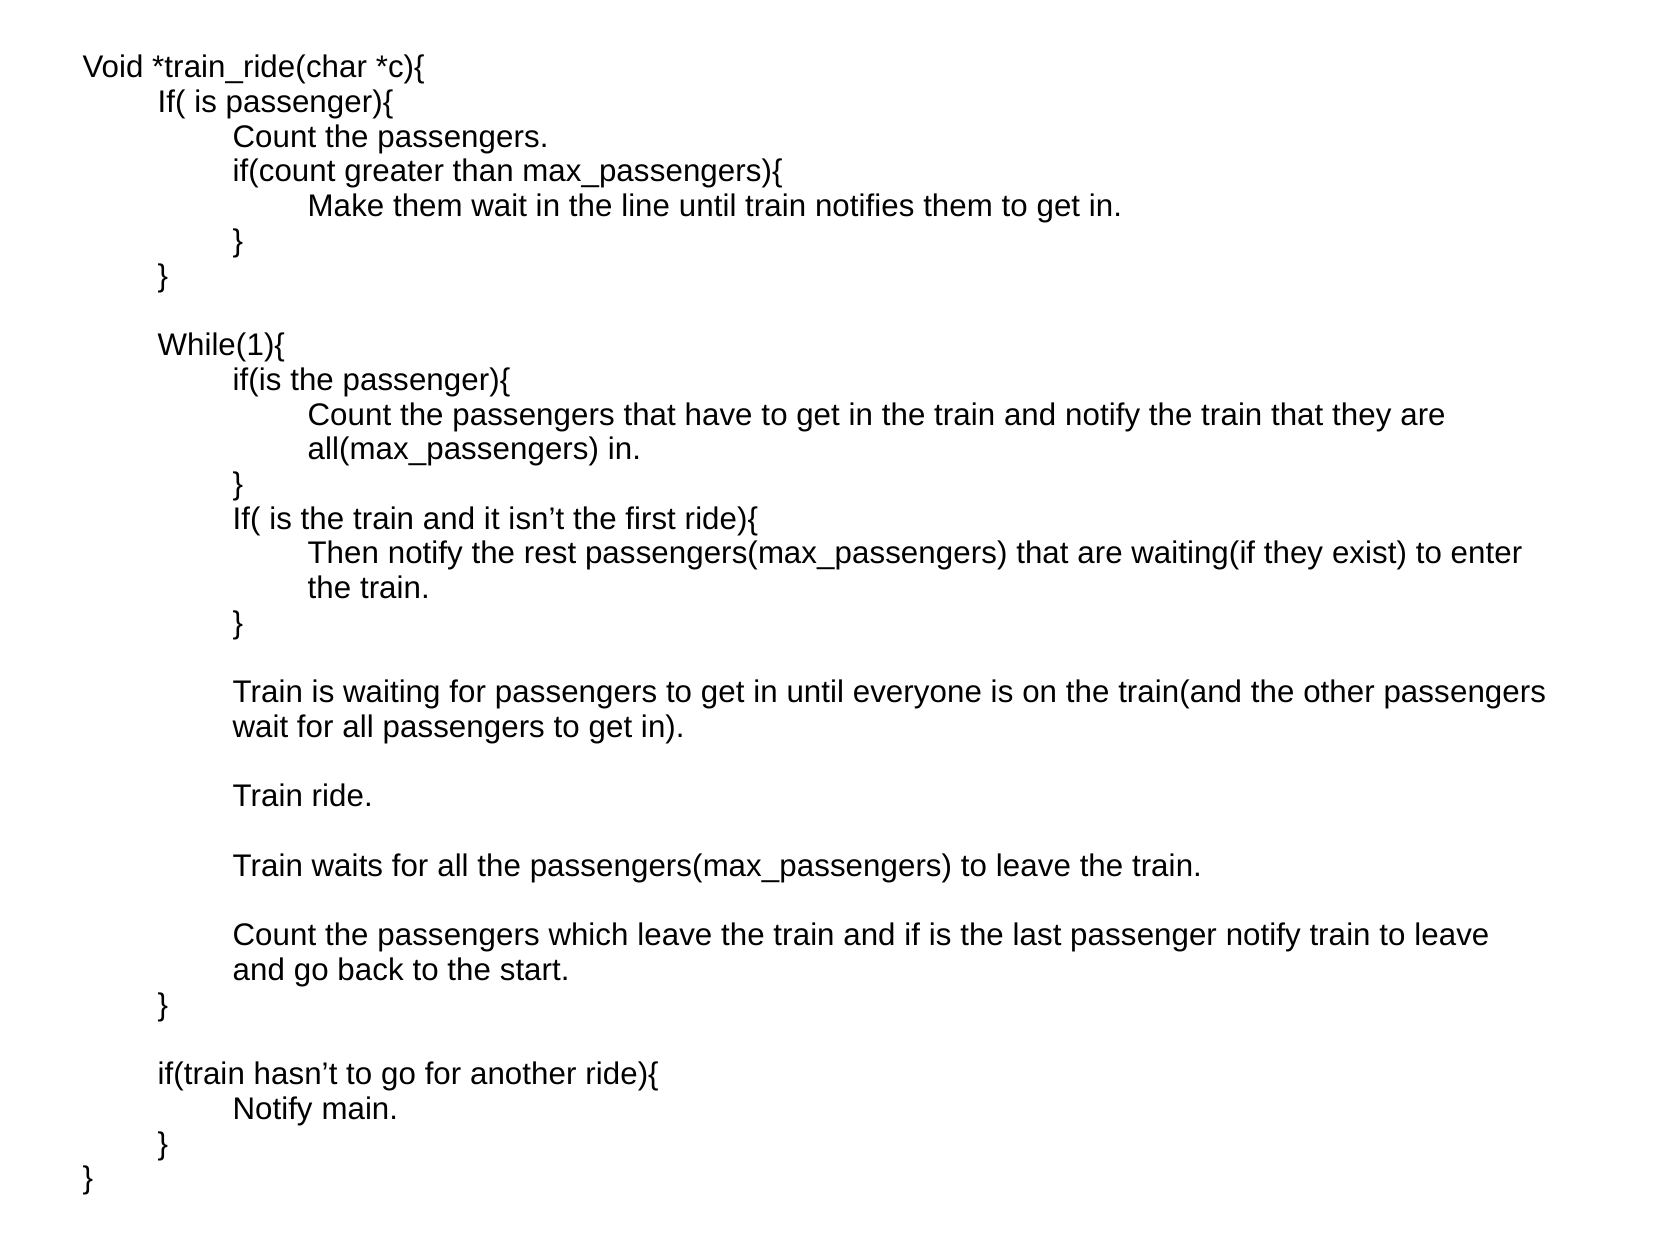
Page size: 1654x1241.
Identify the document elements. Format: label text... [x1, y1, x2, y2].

subtitle Void *train_ride(char *c){ If( is passenger){ Count the passengers. if(count greater than max_passengers){ Make them wait in the line until train notifies them to get in. } } While(1){ if(is the passenger){ Count the passengers that have to get in the train and notify the train that they are all(max_passengers) in. } If( is the train and it isn’t the first ride){ Then notify the rest passengers(max_passengers) that are waiting(if they exist) to enter the train. } Train is waiting for passengers to get in until everyone is on the train(and the other passengers wait for all passengers to get in). Train ride. Train waits for all the passengers(max_passengers) to leave the train. Count the passengers which leave the train and if is the last passenger notify train to leave and go back to the start. } if(train hasn’t to go for another ride){ Notify main. } } [82, 49, 1571, 1231]
